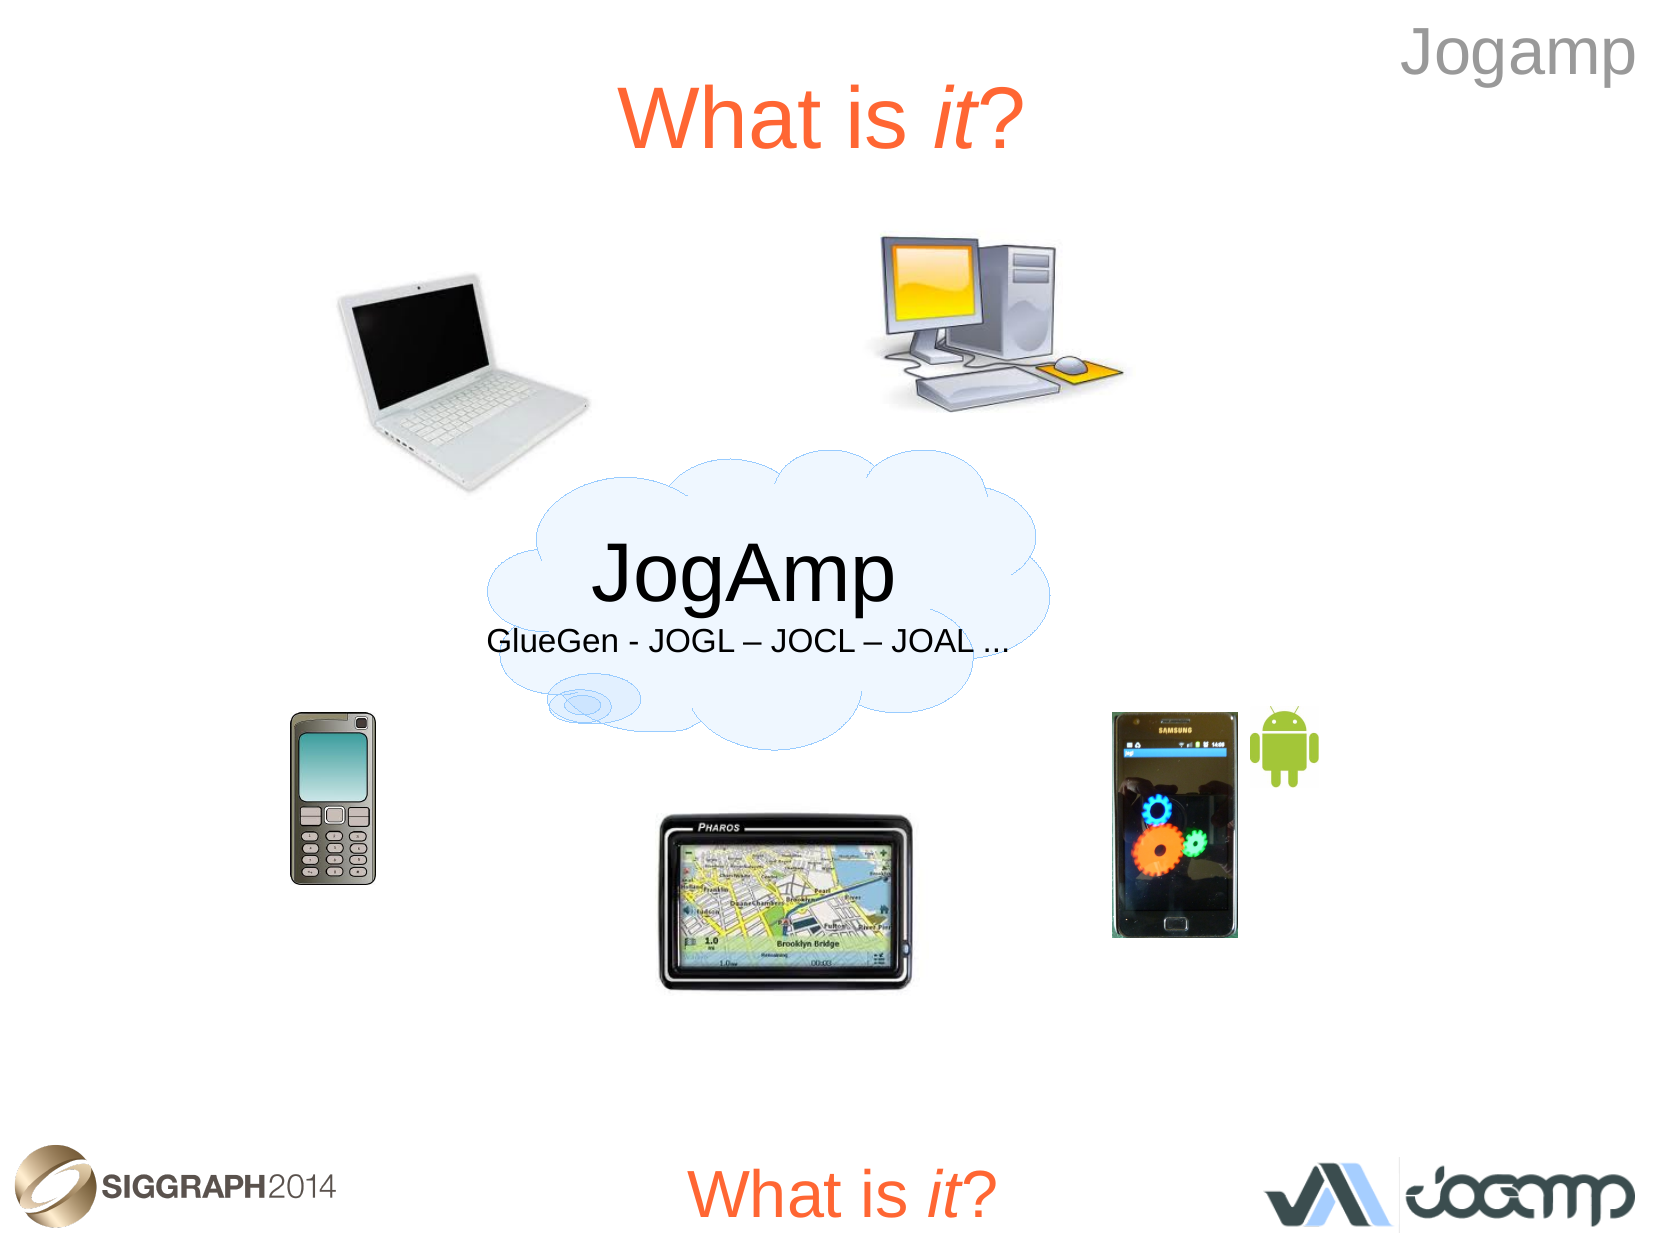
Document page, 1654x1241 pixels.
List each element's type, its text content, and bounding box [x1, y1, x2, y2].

title What is it? [68, 49, 1576, 188]
picture [290, 712, 376, 885]
text_box What is it? [672, 1149, 1014, 1239]
picture [637, 795, 938, 1013]
picture [862, 212, 1136, 413]
text_box JogAmp GlueGen - JOGL – JOCL – JOAL ... [487, 450, 1051, 751]
picture [1262, 1157, 1635, 1233]
picture [7, 1133, 343, 1239]
picture [327, 262, 601, 502]
text_box Jogamp [1385, 6, 1654, 112]
picture [1250, 706, 1319, 788]
picture [1112, 712, 1238, 938]
